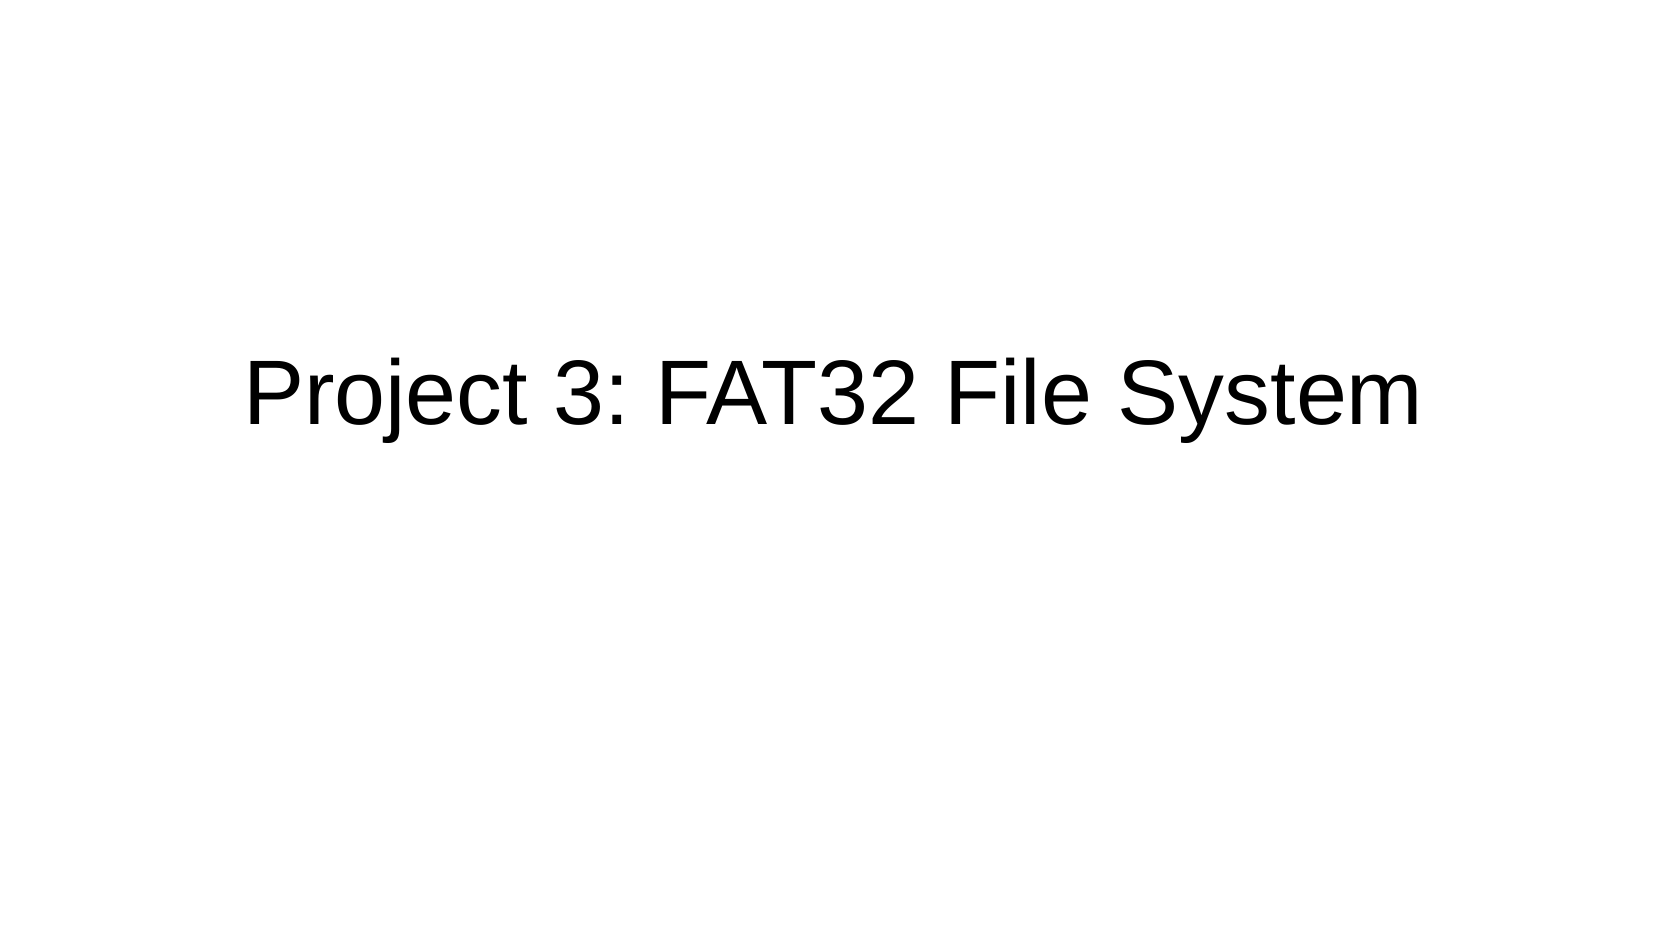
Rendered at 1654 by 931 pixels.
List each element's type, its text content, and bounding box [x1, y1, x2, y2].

title Project 3: FAT32 File System [90, 315, 1579, 471]
